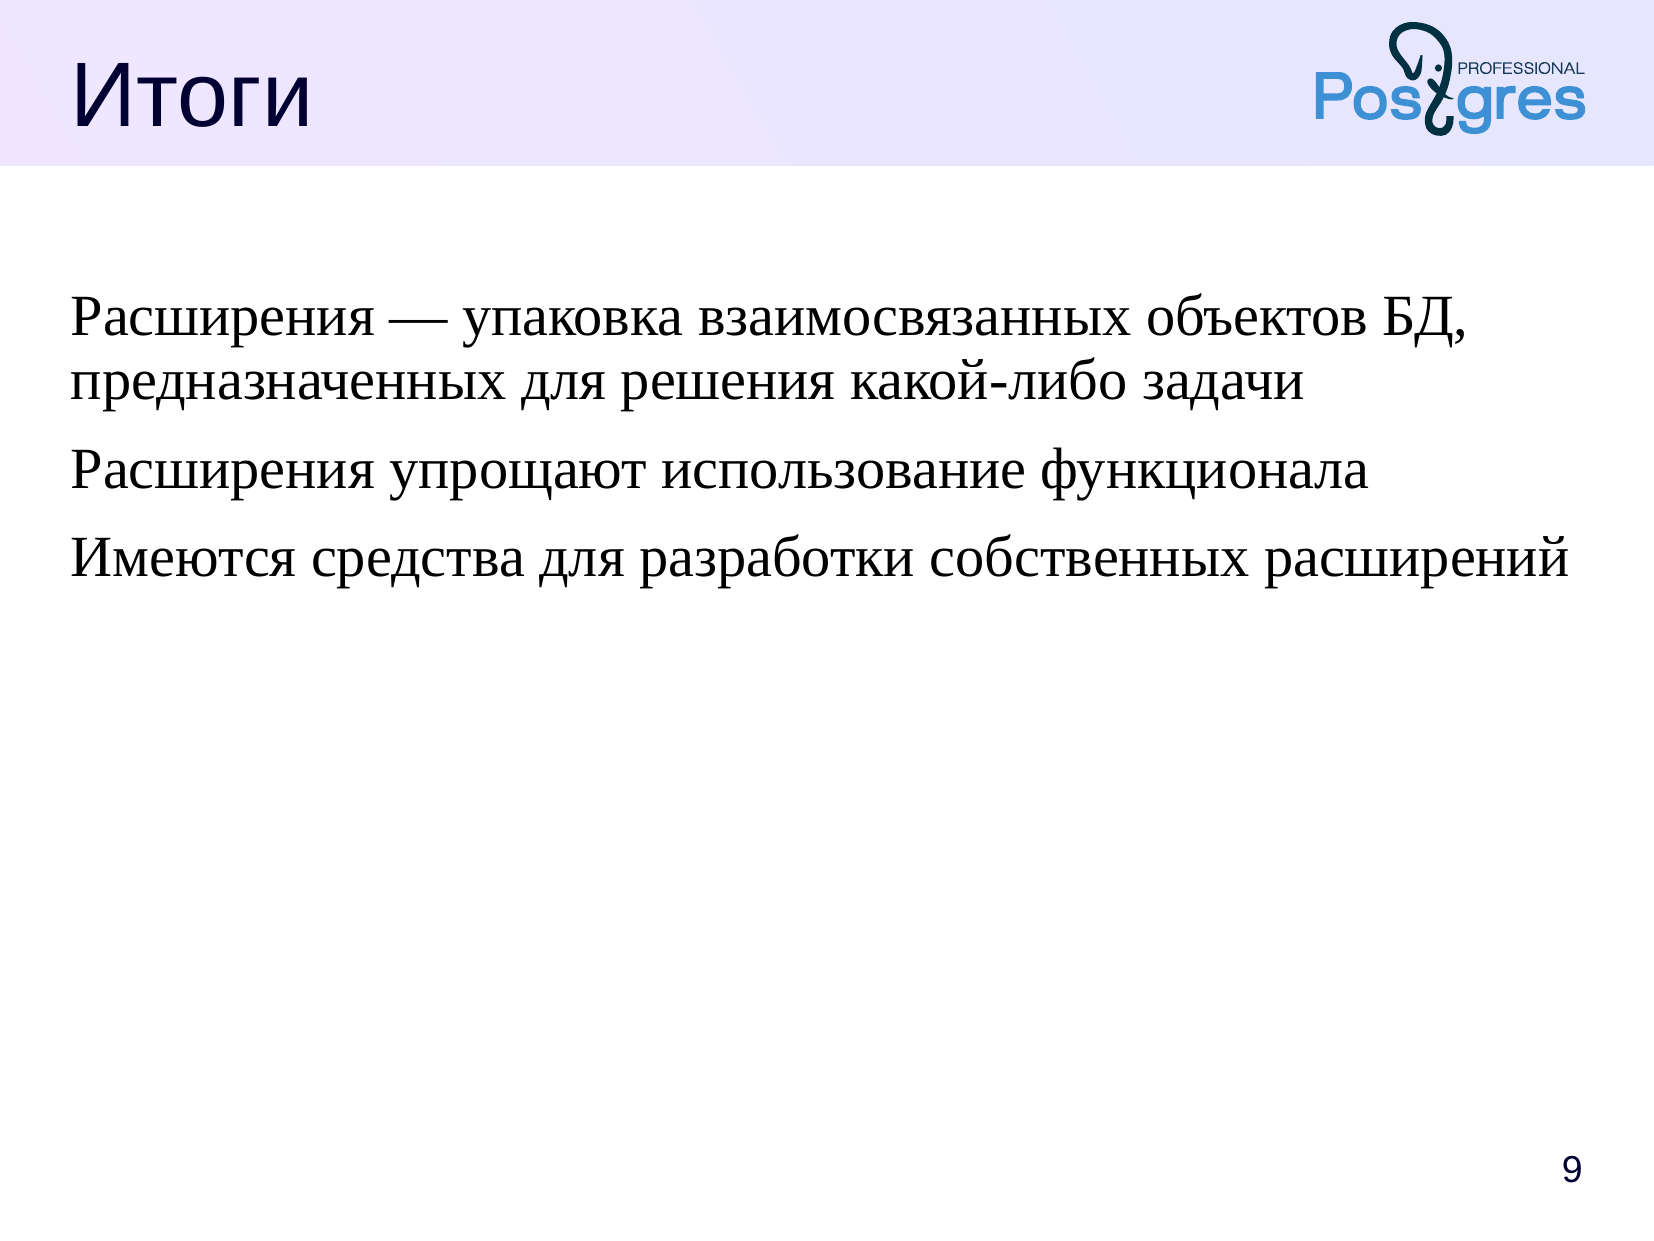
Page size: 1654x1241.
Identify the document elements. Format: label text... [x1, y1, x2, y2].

title Итоги [70, 43, 1241, 147]
list Расширения — упаковка взаимосвязанных объектов БД, предназначенных для решения какой-либо задачи Расширения упрощают использование функционала Имеются средства для разработки собственных расширений [70, 283, 1583, 1134]
